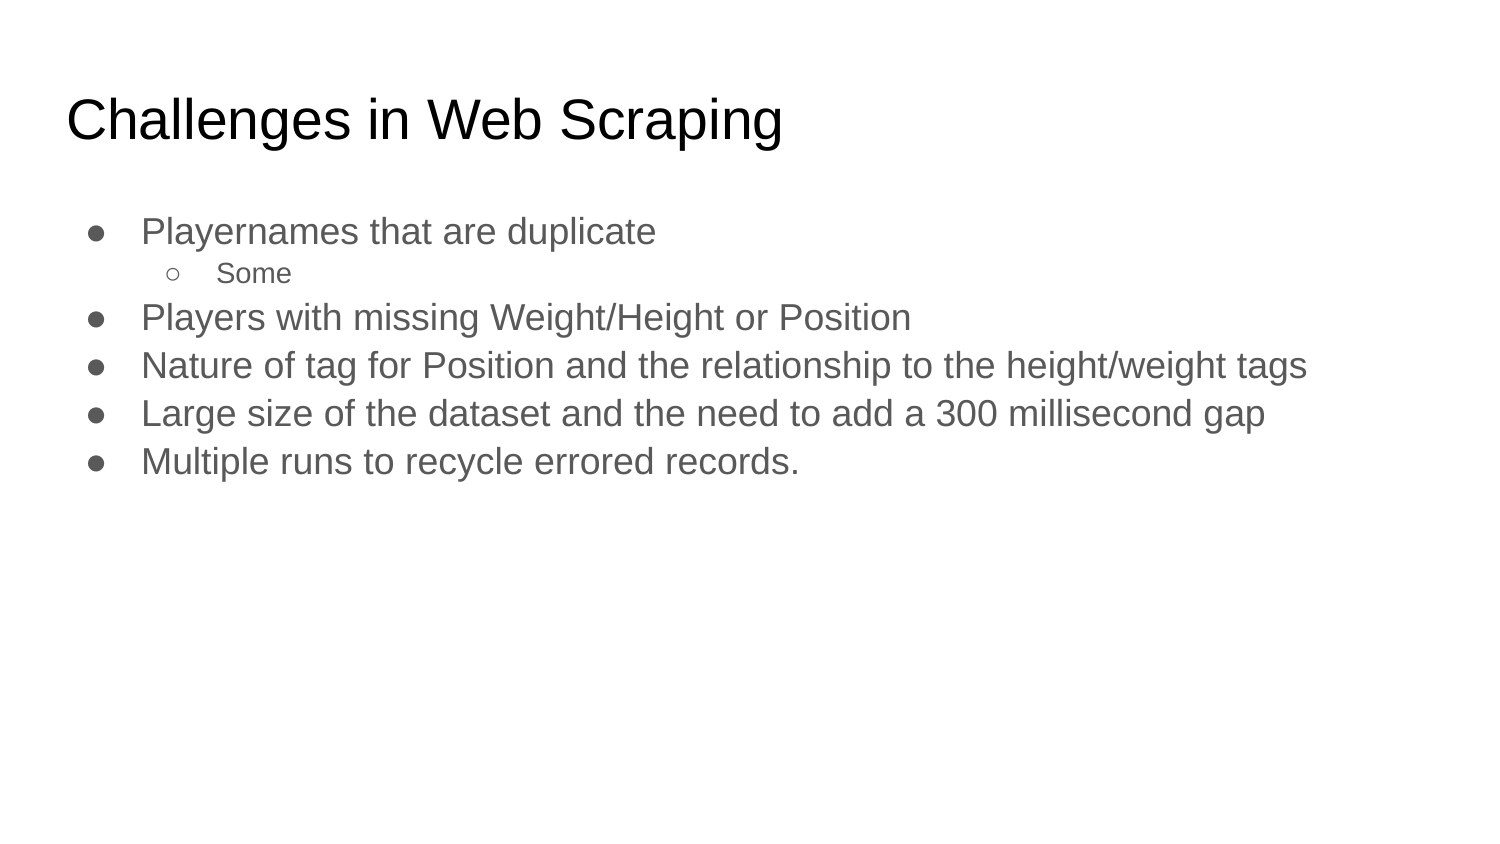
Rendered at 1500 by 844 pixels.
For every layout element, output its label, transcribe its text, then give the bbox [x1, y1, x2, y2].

title Challenges in Web Scraping [51, 72, 1449, 167]
list Playernames that are duplicate Some Players with missing Weight/Height or Position Nature of tag for Position and the relationship to the height/weight tags Large size of the dataset and the need to add a 300 millisecond gap Multiple runs to recycle errored records. [51, 189, 1449, 750]
